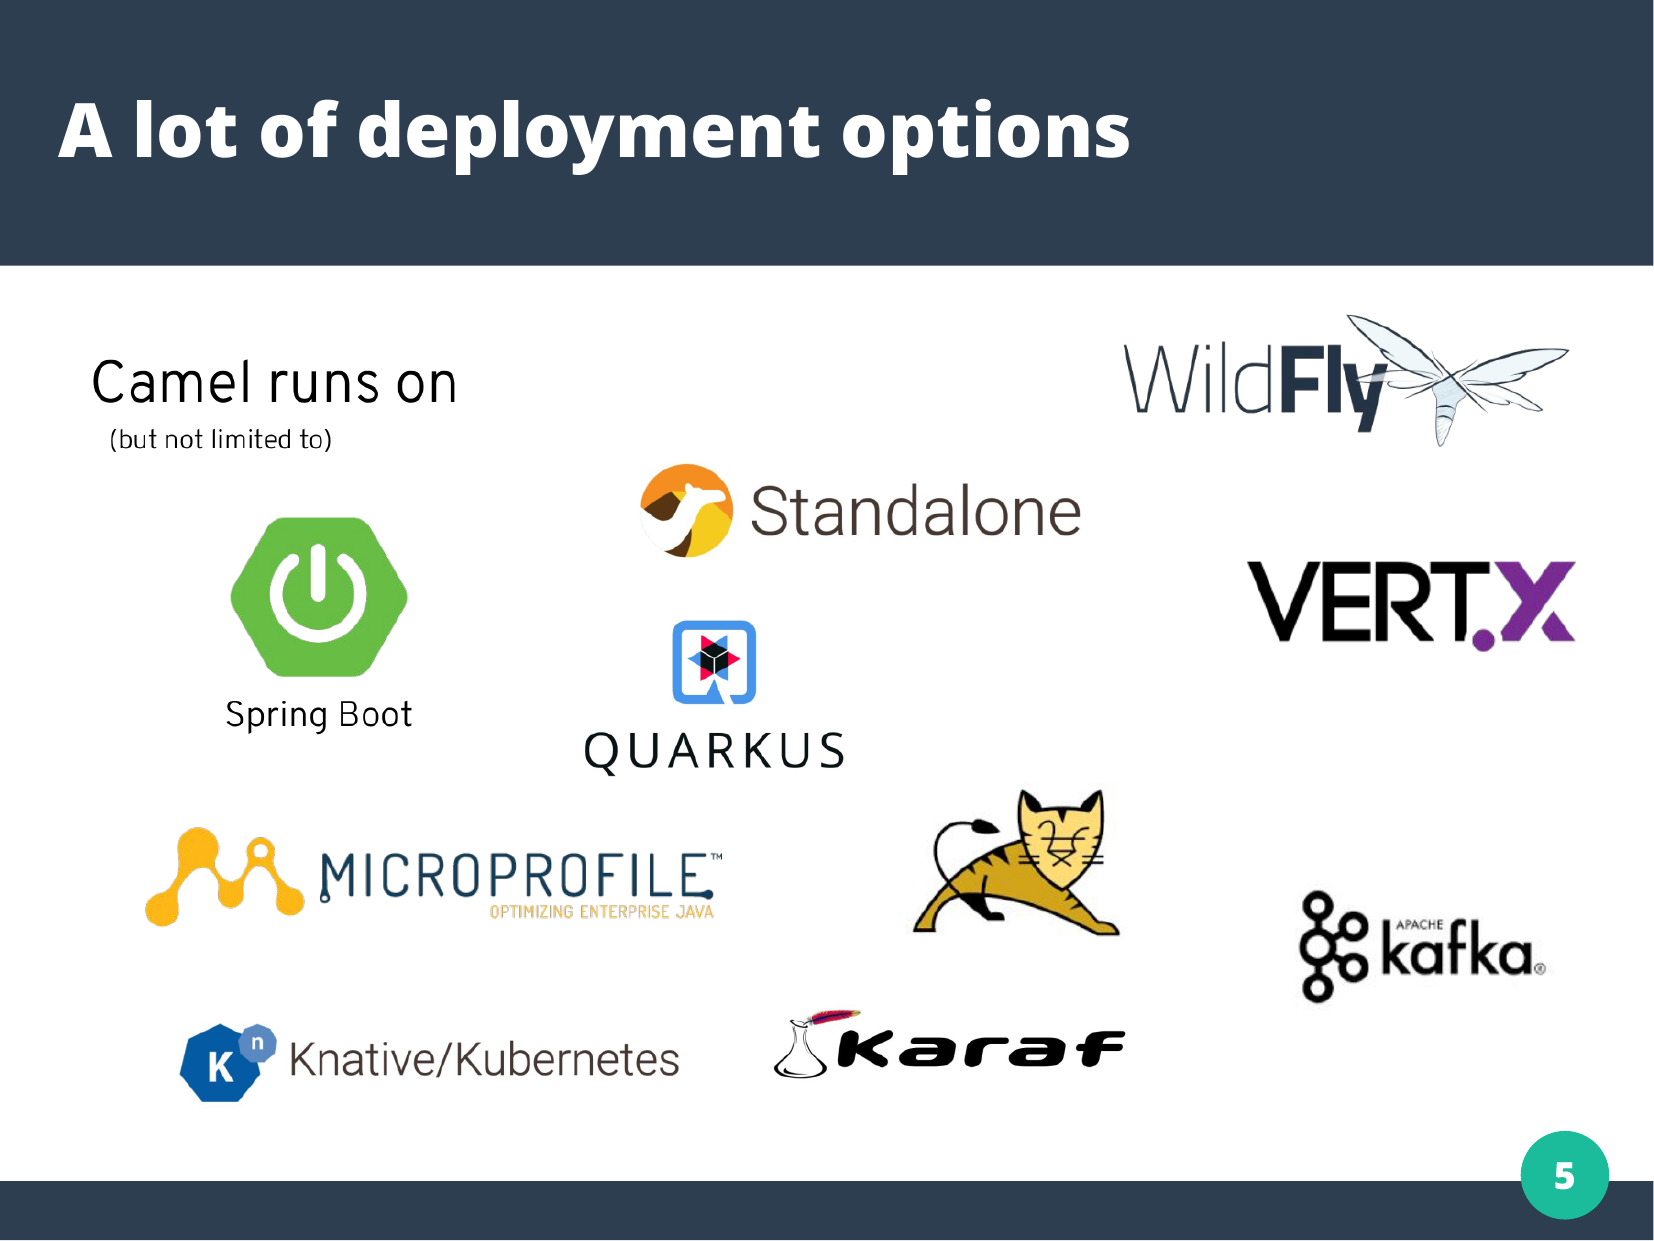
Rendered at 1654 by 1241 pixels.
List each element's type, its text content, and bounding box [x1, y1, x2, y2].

title A lot of deployment options [59, 49, 1595, 207]
picture [45, 293, 1621, 1111]
